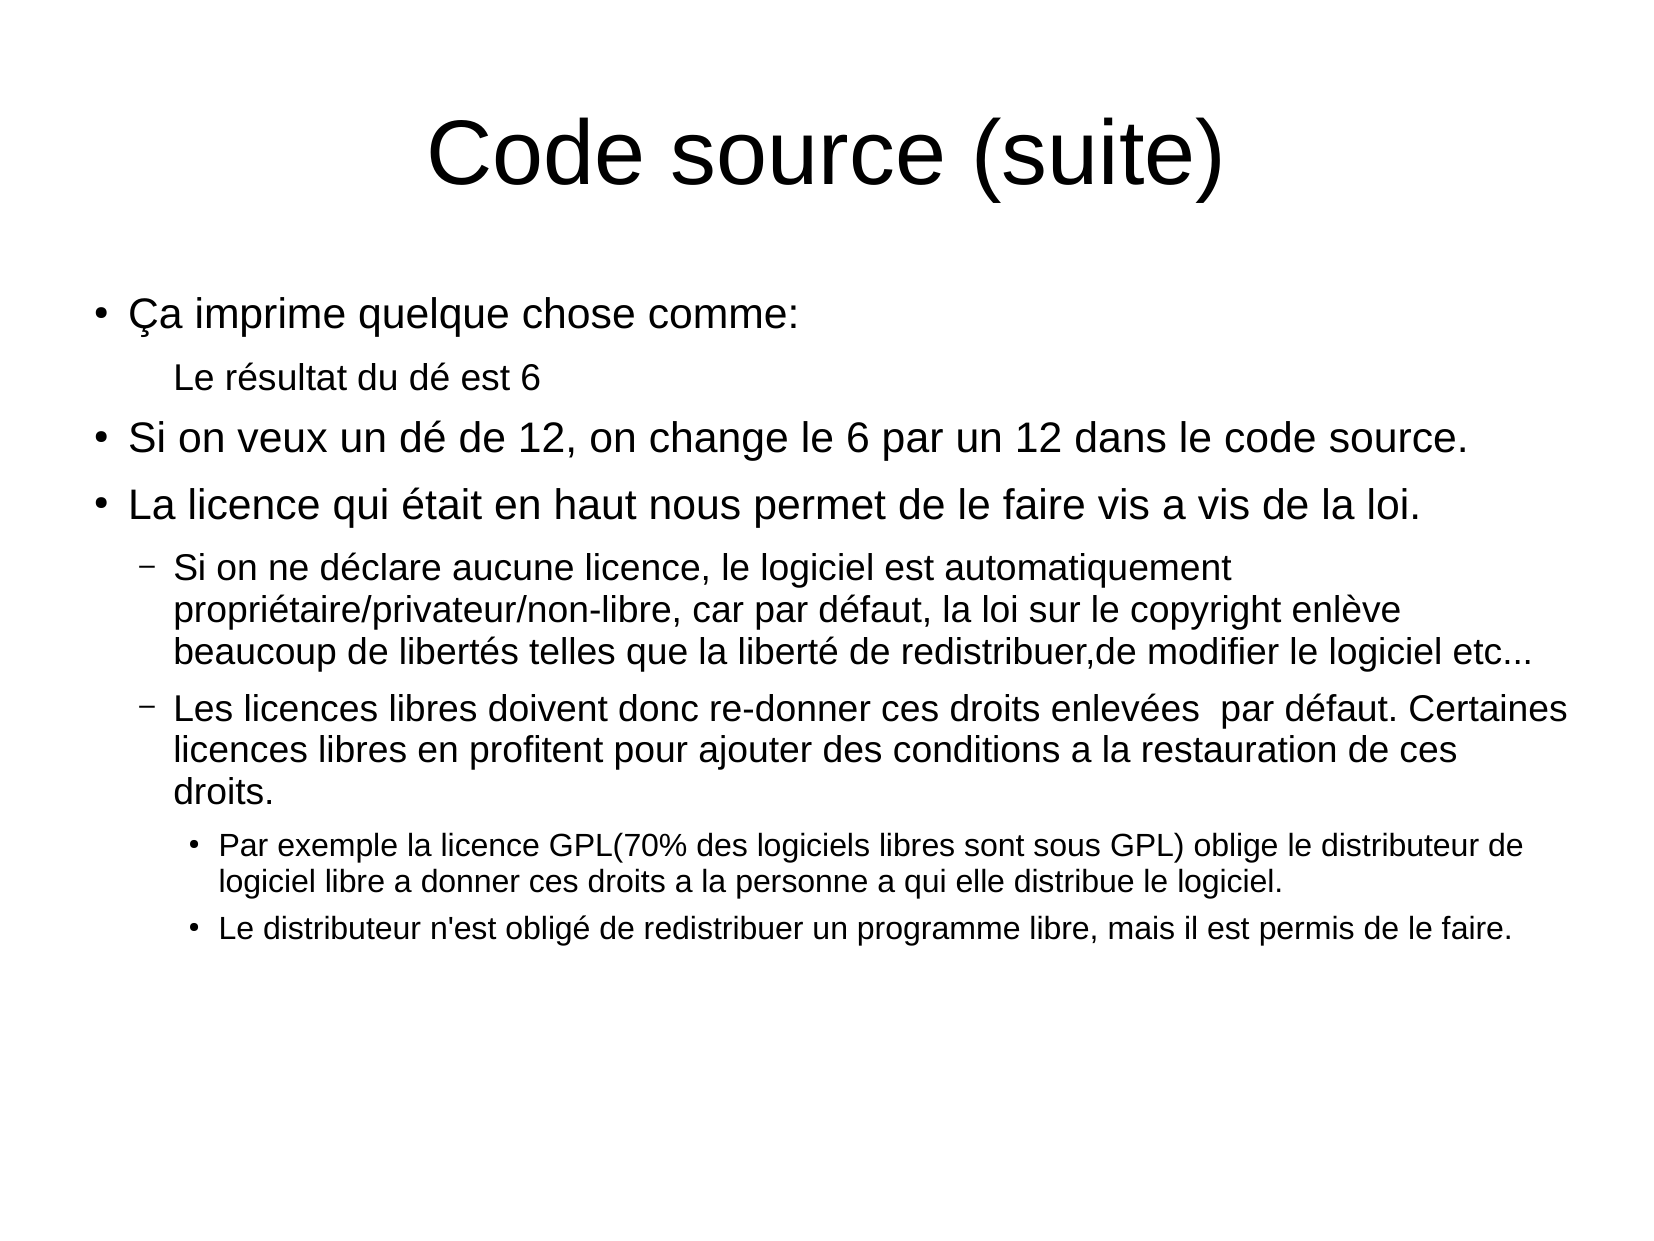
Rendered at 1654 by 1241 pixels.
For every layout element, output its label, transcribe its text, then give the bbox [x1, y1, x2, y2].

list Ça imprime quelque chose comme: Le résultat du dé est 6 Si on veux un dé de 12, on change le 6 par un 12 dans le code source. La licence qui était en haut nous permet de le faire vis a vis de la loi. Si on ne déclare aucune licence, le logiciel est automatiquement propriétaire/privateur/non-libre, car par défaut, la loi sur le copyright enlève beaucoup de libertés telles que la liberté de redistribuer,de modifier le logiciel etc... Les licences libres doivent donc re-donner ces droits enlevées par défaut. Certaines licences libres en profitent pour ajouter des conditions a la restauration de ces droits. Par exemple la licence GPL(70% des logiciels libres sont sous GPL) oblige le distributeur de logiciel libre a donner ces droits a la personne a qui elle distribue le logiciel. Le distributeur n'est obligé de redistribuer un programme libre, mais il est permis de le faire. [82, 290, 1571, 1010]
title Code source (suite) [82, 49, 1571, 257]
